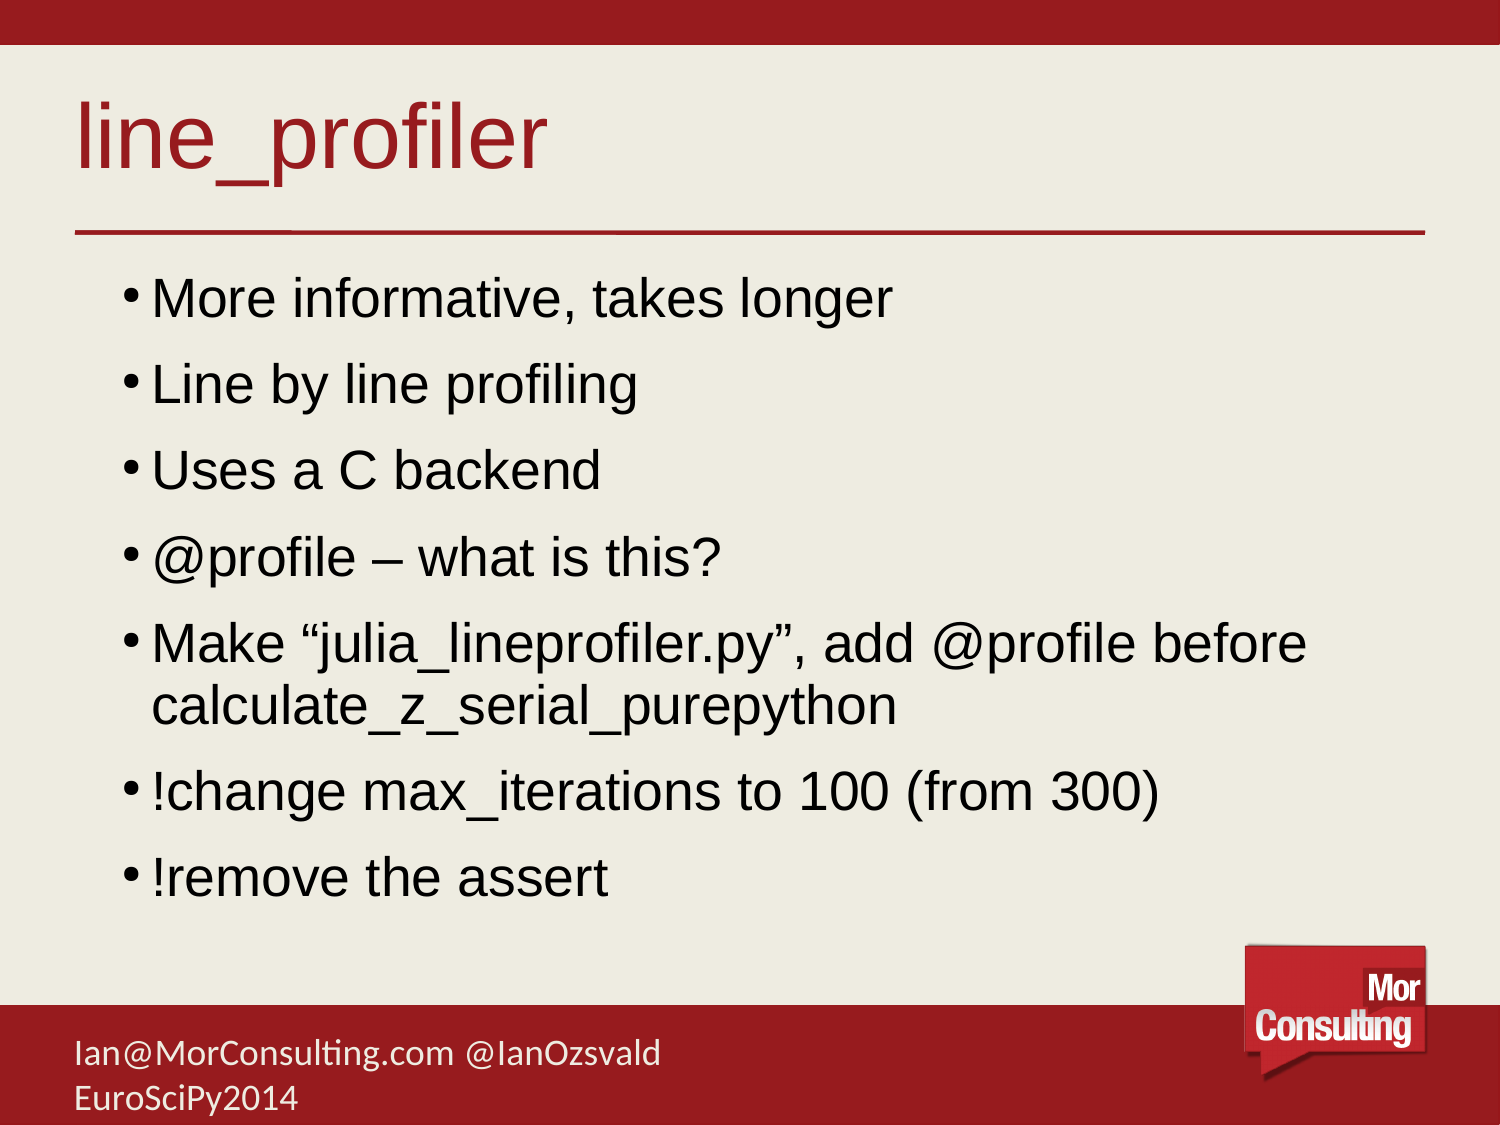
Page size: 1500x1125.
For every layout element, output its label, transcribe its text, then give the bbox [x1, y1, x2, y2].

picture [1230, 935, 1438, 1089]
title line_profiler [74, 44, 1425, 232]
list More informative, takes longer Line by line profiling Uses a C backend @profile – what is this? Make “julia_lineprofiler.py”, add @profile before calculate_z_serial_purepython !change max_iterations to 100 (from 300) !remove the assert [75, 263, 1395, 916]
